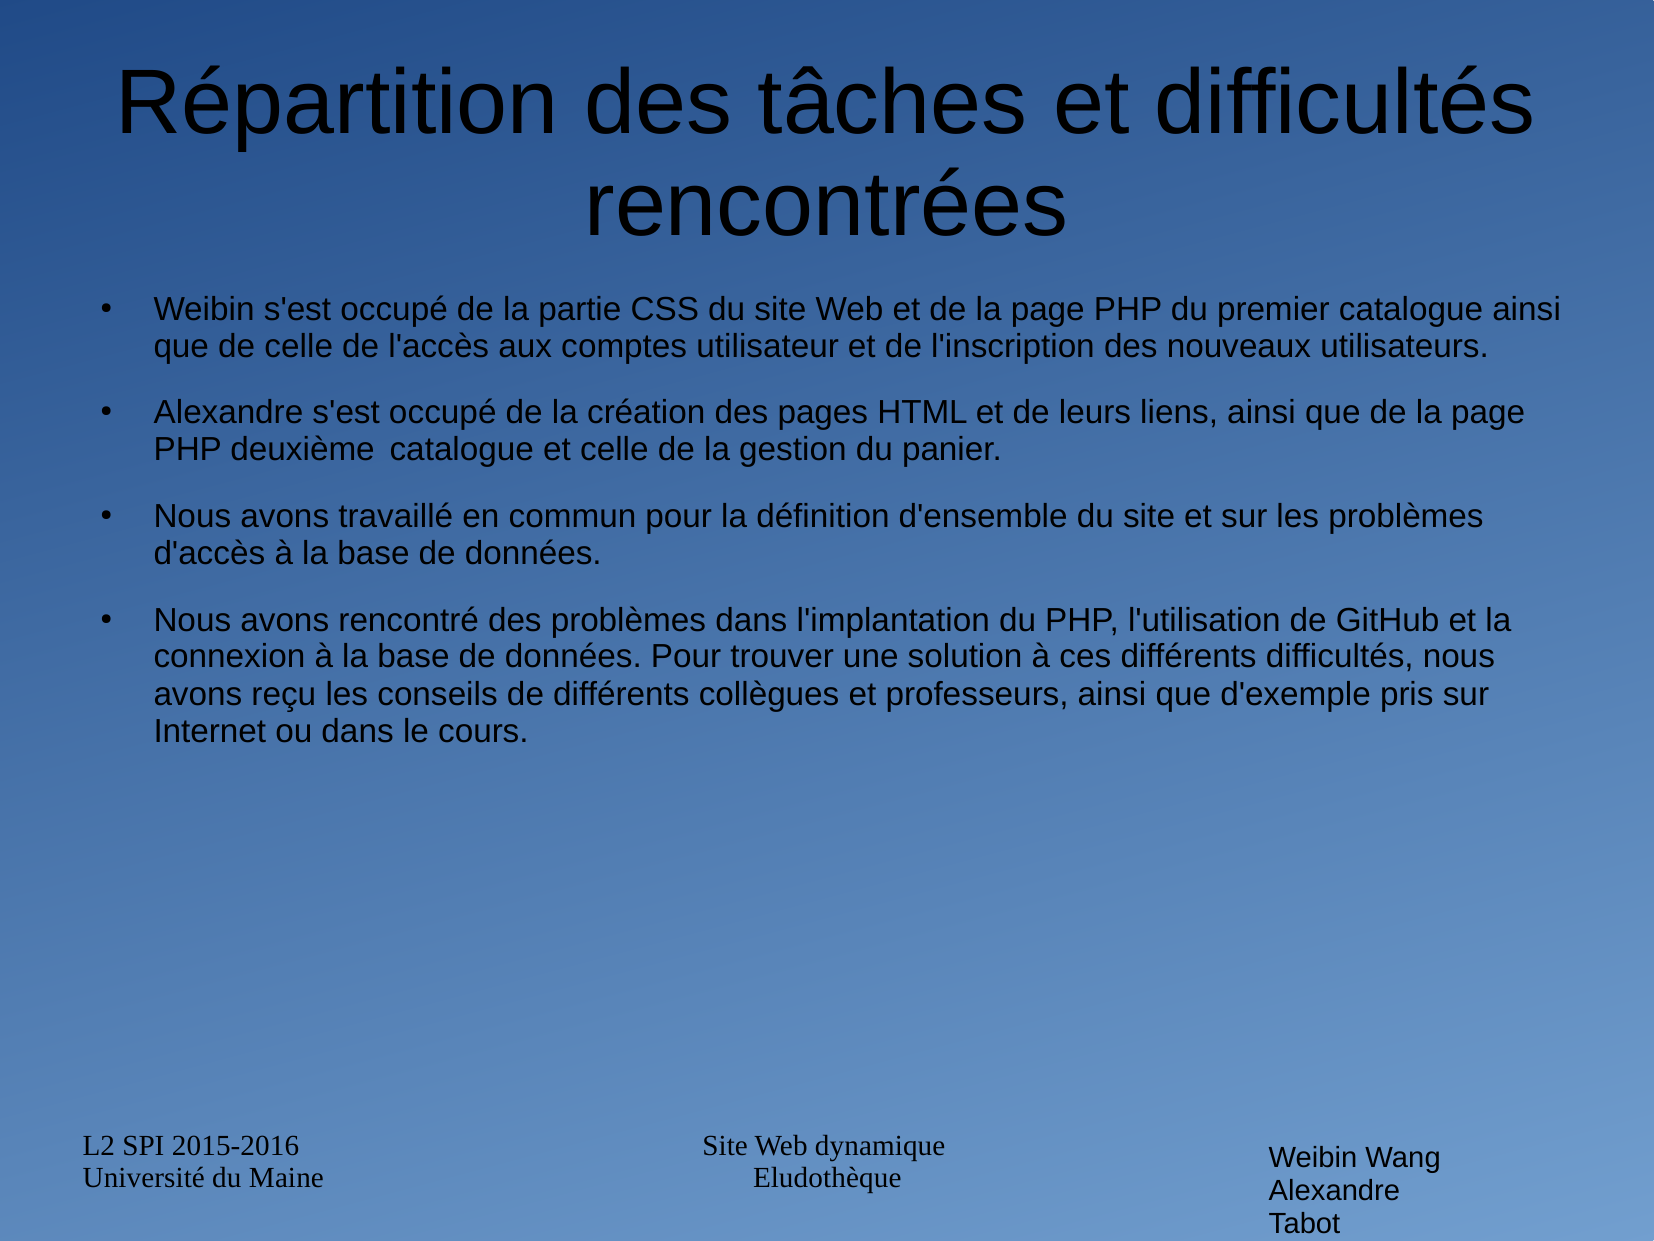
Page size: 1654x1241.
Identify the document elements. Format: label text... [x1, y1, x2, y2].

title Répartition des tâches et difficultés rencontrées [82, 49, 1571, 257]
list Weibin s'est occupé de la partie CSS du site Web et de la page PHP du premier catalogue ainsi que de celle de l'accès aux comptes utilisateur et de l'inscription des nouveaux utilisateurs. Alexandre s'est occupé de la création des pages HTML et de leurs liens, ainsi que de la page PHP deuxième catalogue et celle de la gestion du panier. Nous avons travaillé en commun pour la définition d'ensemble du site et sur les problèmes d'accès à la base de données. Nous avons rencontré des problèmes dans l'implantation du PHP, l'utilisation de GitHub et la connexion à la base de données. Pour trouver une solution à ces différents difficultés, nous avons reçu les conseils de différents collègues et professeurs, ainsi que d'exemple pris sur Internet ou dans le cours. [82, 290, 1571, 1010]
